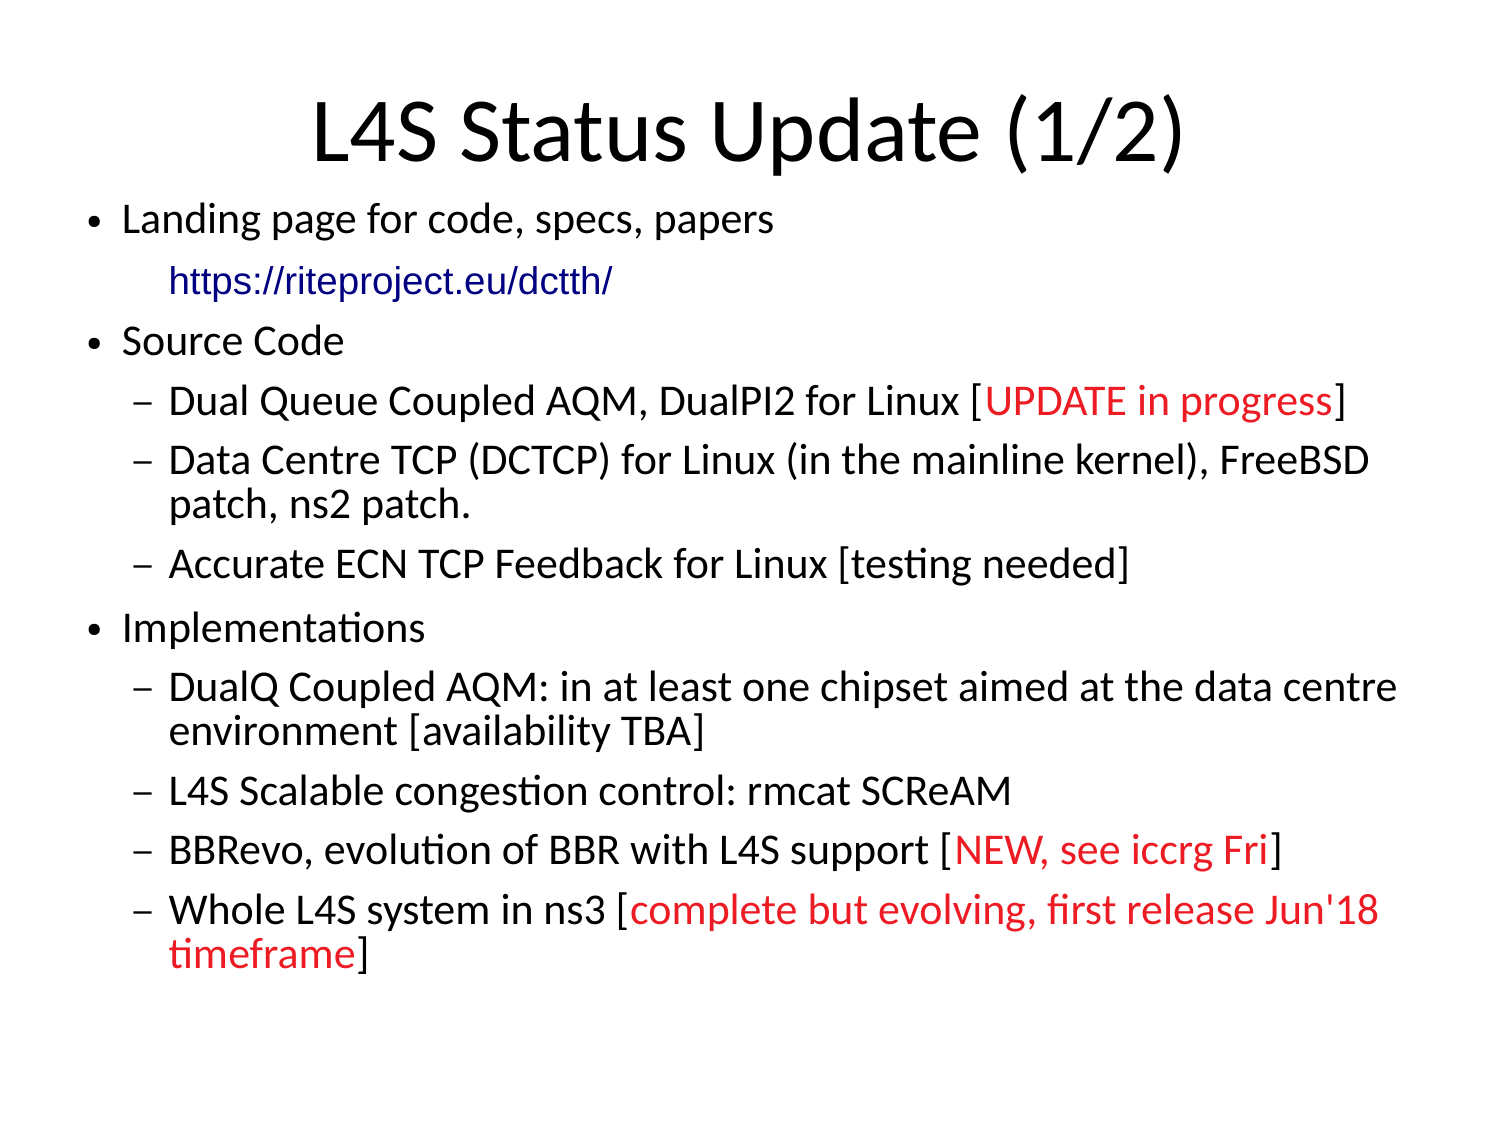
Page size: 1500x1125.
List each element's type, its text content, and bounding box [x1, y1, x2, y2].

list Landing page for code, specs, papers https://riteproject.eu/dctth/ Source Code Dual Queue Coupled AQM, DualPI2 for Linux [UPDATE in progress] Data Centre TCP (DCTCP) for Linux (in the mainline kernel), FreeBSD patch, ns2 patch. Accurate ECN TCP Feedback for Linux [testing needed] Implementations DualQ Coupled AQM: in at least one chipset aimed at the data centre environment [availability TBA] L4S Scalable congestion control: rmcat SCReAM BBRevo, evolution of BBR with L4S support [NEW, see iccrg Fri] Whole L4S system in ns3 [complete but evolving, first release Jun'18 timeframe] [75, 200, 1425, 981]
title L4S Status Update (1/2) [75, 44, 1425, 200]
